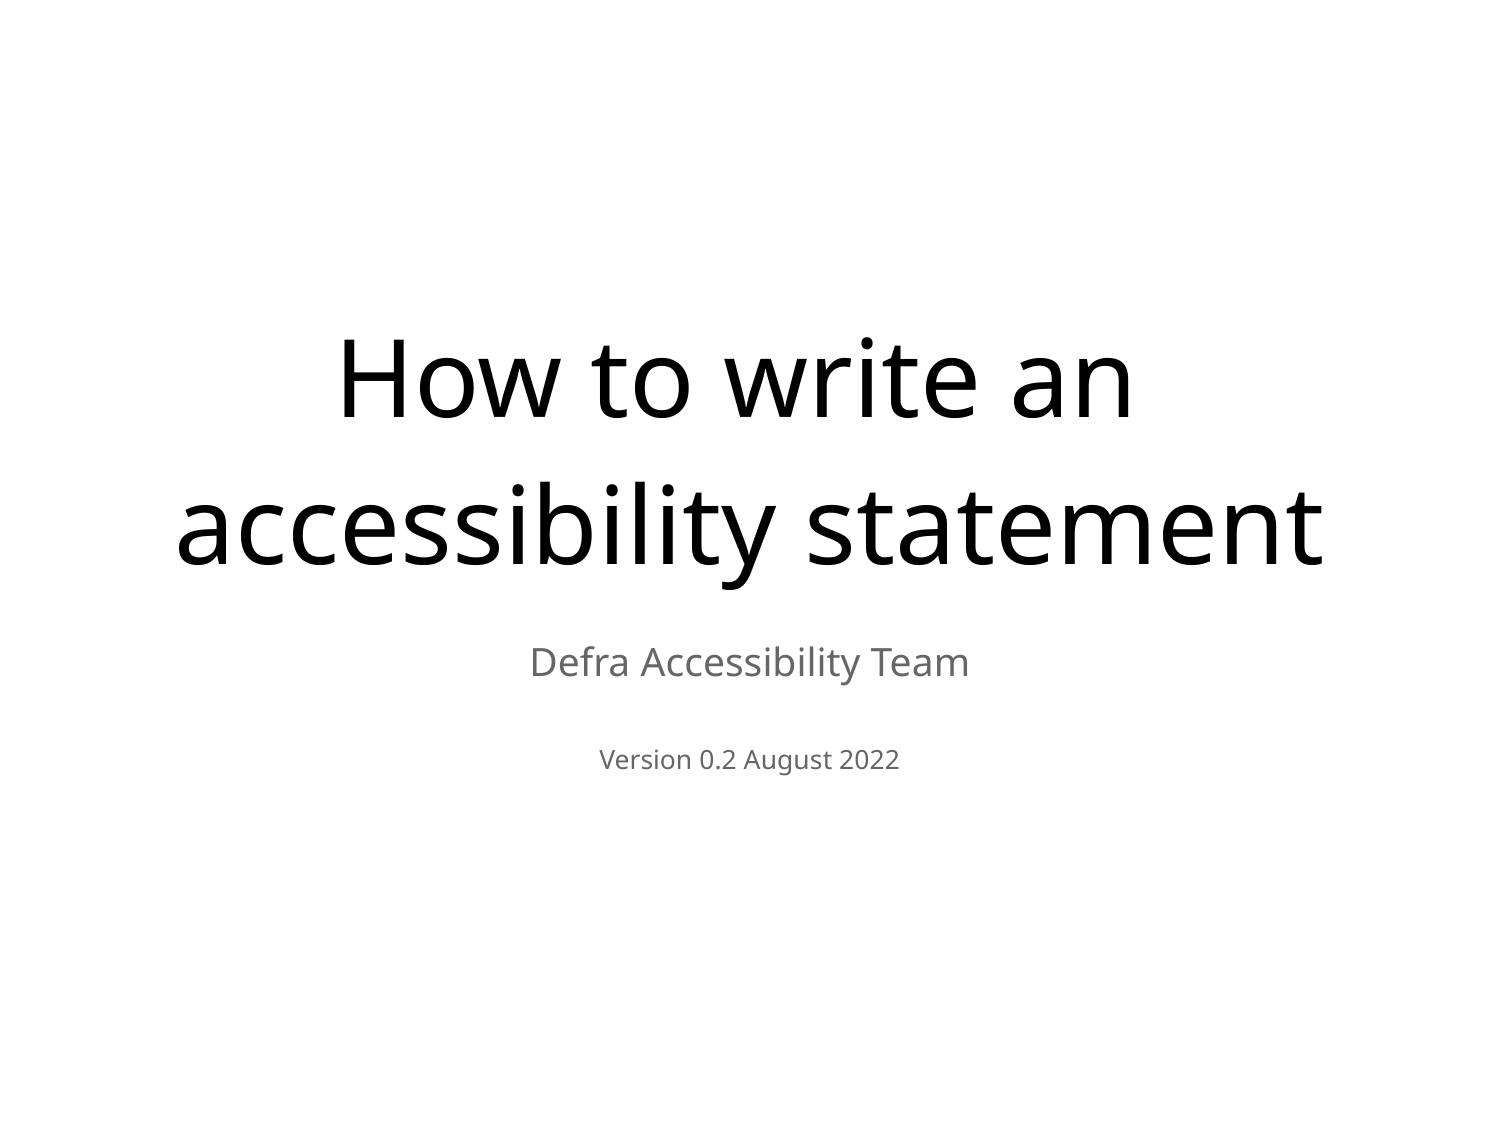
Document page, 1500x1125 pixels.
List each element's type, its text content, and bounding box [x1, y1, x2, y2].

subtitle Defra Accessibility Team Version 0.2 August 2022 [51, 619, 1449, 794]
title How to write an accessibility statement [51, 162, 1449, 612]
